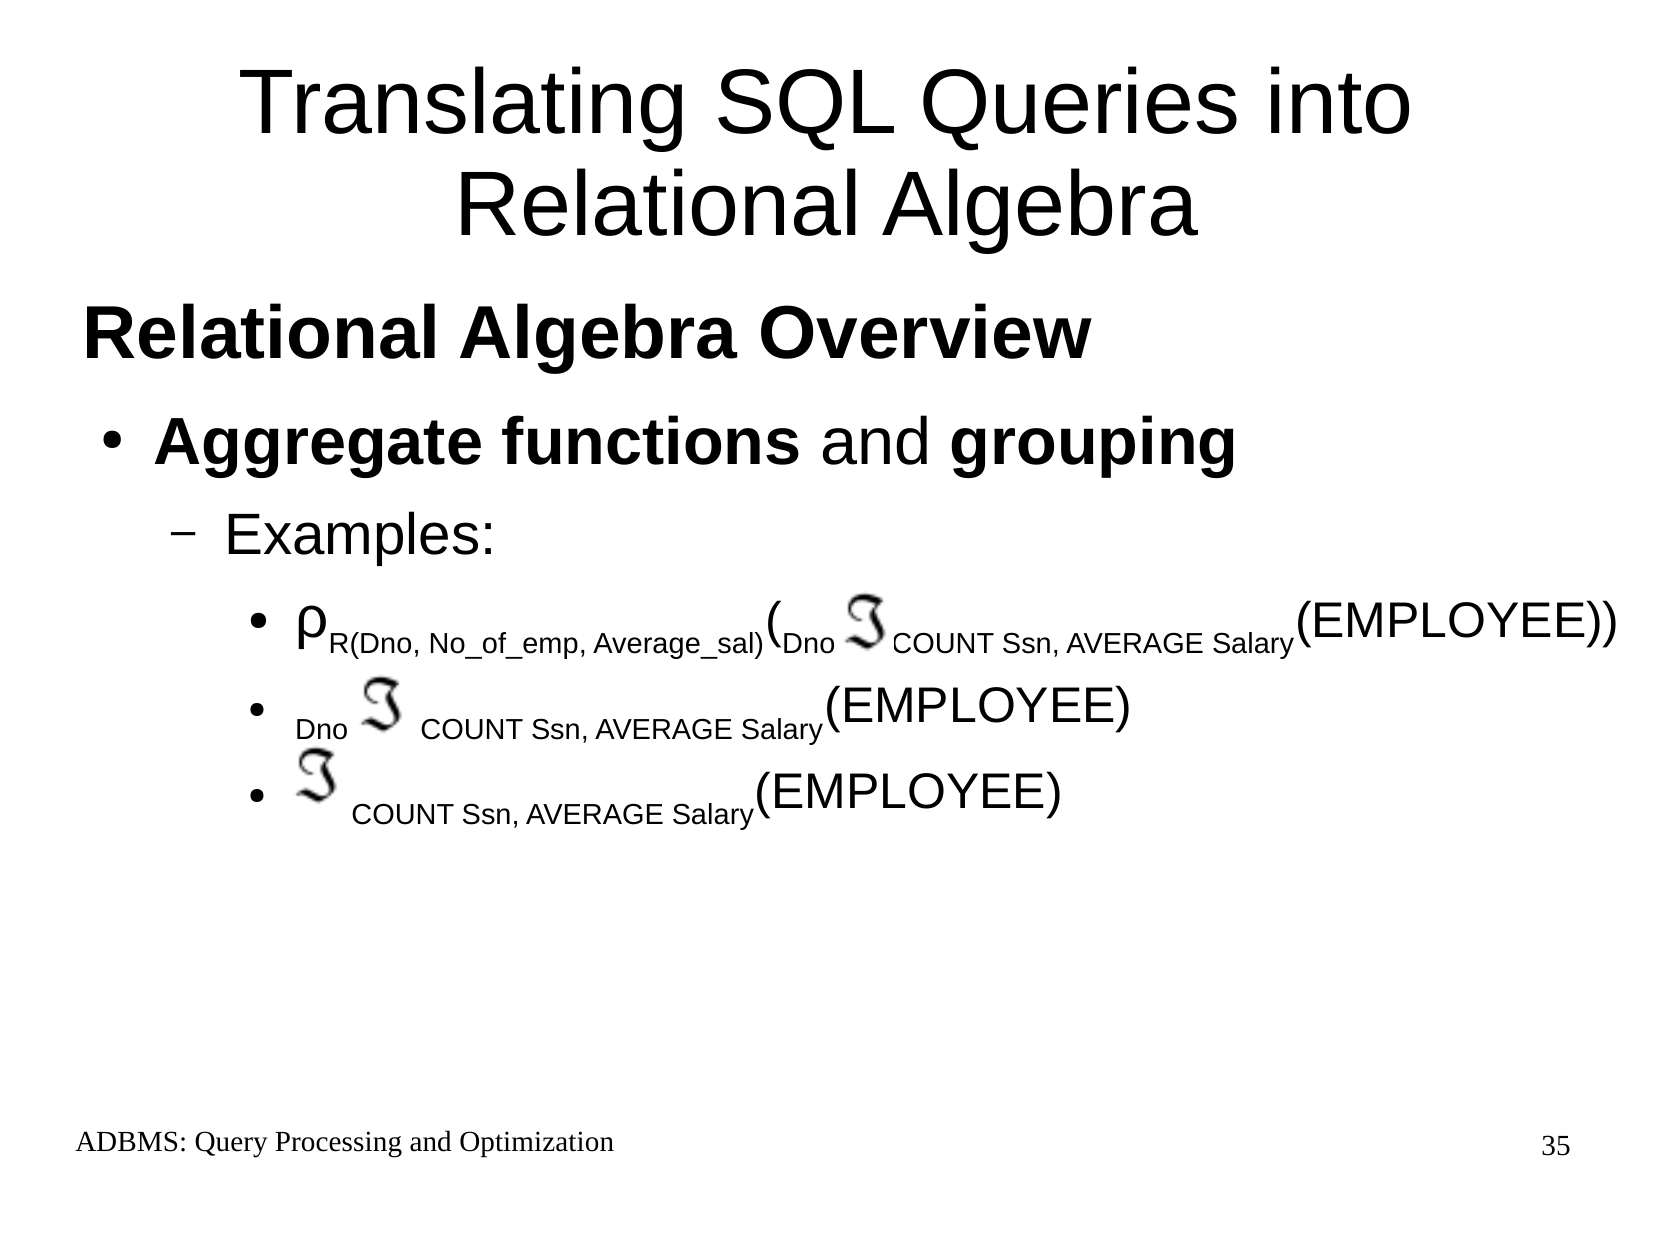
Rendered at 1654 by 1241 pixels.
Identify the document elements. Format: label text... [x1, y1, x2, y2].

list Relational Algebra Overview Aggregate functions and grouping Examples: ρR(Dno, No_of_emp, Average_sal)(Dno COUNT Ssn, AVERAGE Salary(EMPLOYEE)) Dno COUNT Ssn, AVERAGE Salary(EMPLOYEE) COUNT Ssn, AVERAGE Salary(EMPLOYEE) [82, 290, 1654, 1156]
title Translating SQL Queries into Relational Algebra [82, 49, 1571, 257]
picture [287, 744, 345, 807]
picture [352, 673, 410, 736]
picture [836, 590, 894, 654]
